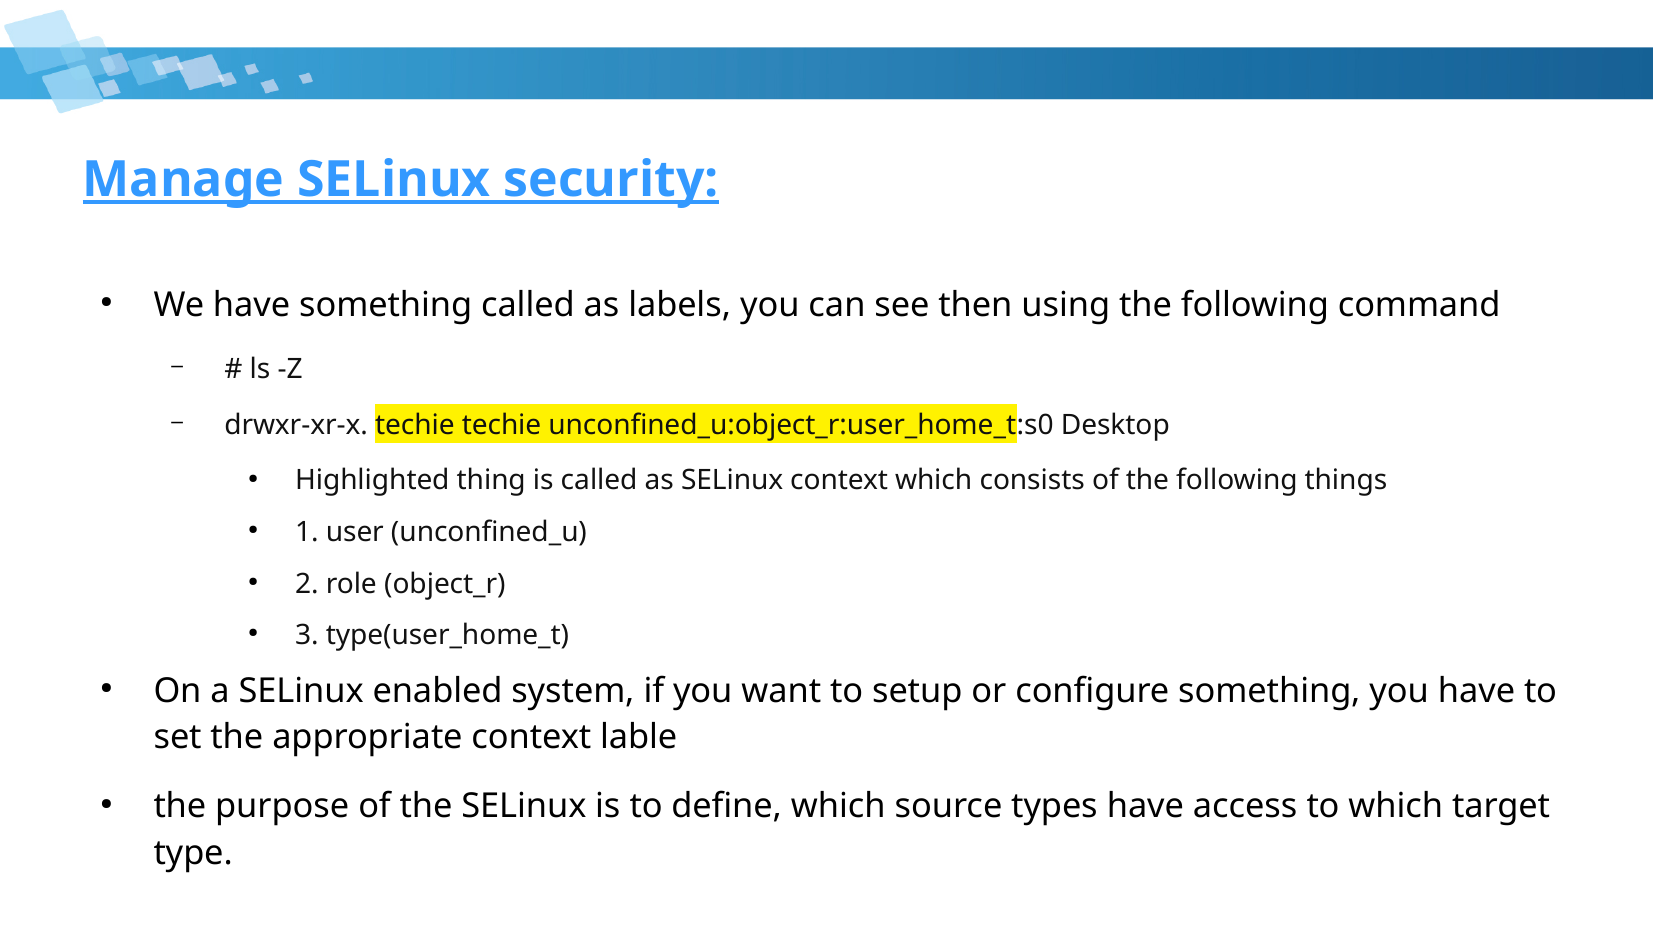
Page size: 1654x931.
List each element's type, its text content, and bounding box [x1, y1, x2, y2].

picture [0, 0, 1653, 929]
list We have something called as labels, you can see then using the following command # ls -Z drwxr-xr-x. techie techie unconfined_u:object_r:user_home_t:s0 Desktop Highlighted thing is called as SELinux context which consists of the following things 1. user (unconfined_u) 2. role (object_r) 3. type(user_home_t) On a SELinux enabled system, if you want to setup or configure something, you have to set the appropriate context lable the purpose of the SELinux is to define, which source types have access to which target type. [82, 279, 1571, 846]
title Manage SELinux security: [82, 99, 1571, 255]
